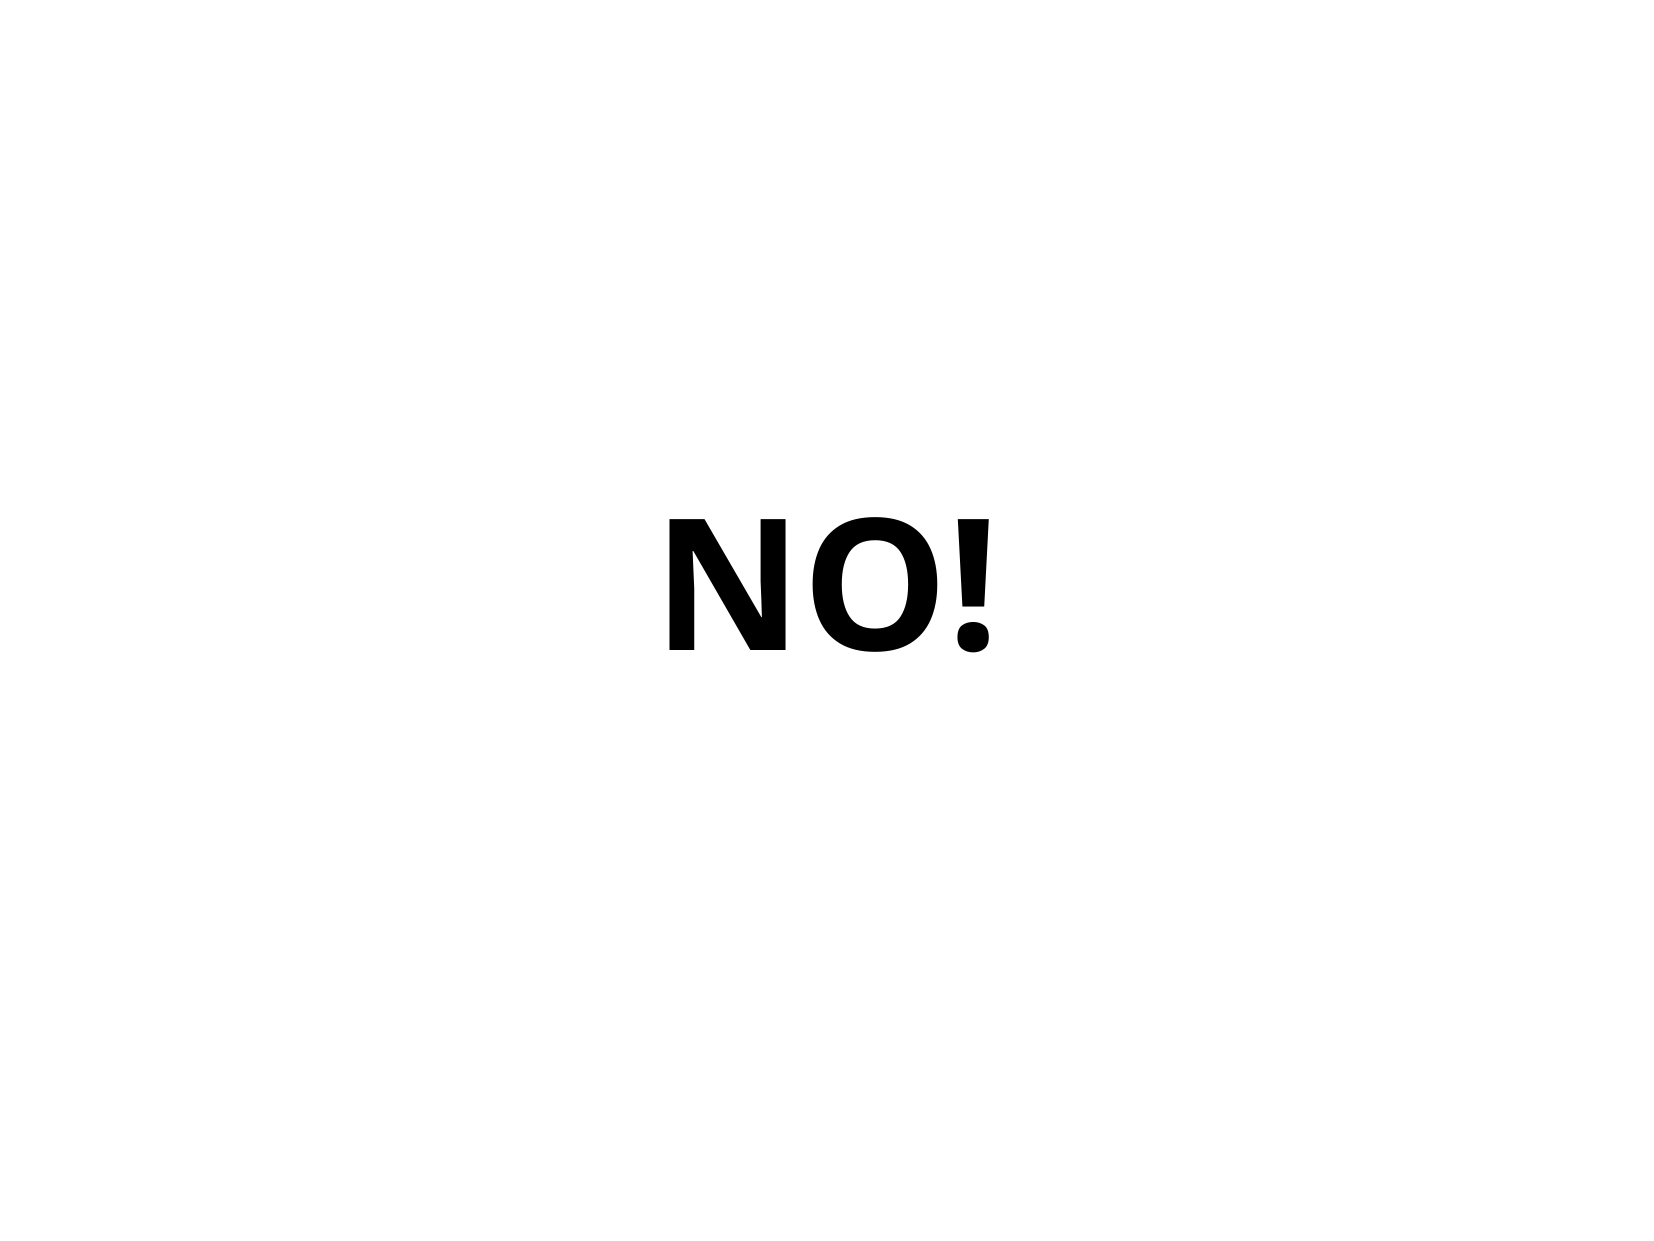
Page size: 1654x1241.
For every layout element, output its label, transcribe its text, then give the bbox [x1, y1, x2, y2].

subtitle NO! [82, 49, 1571, 1109]
